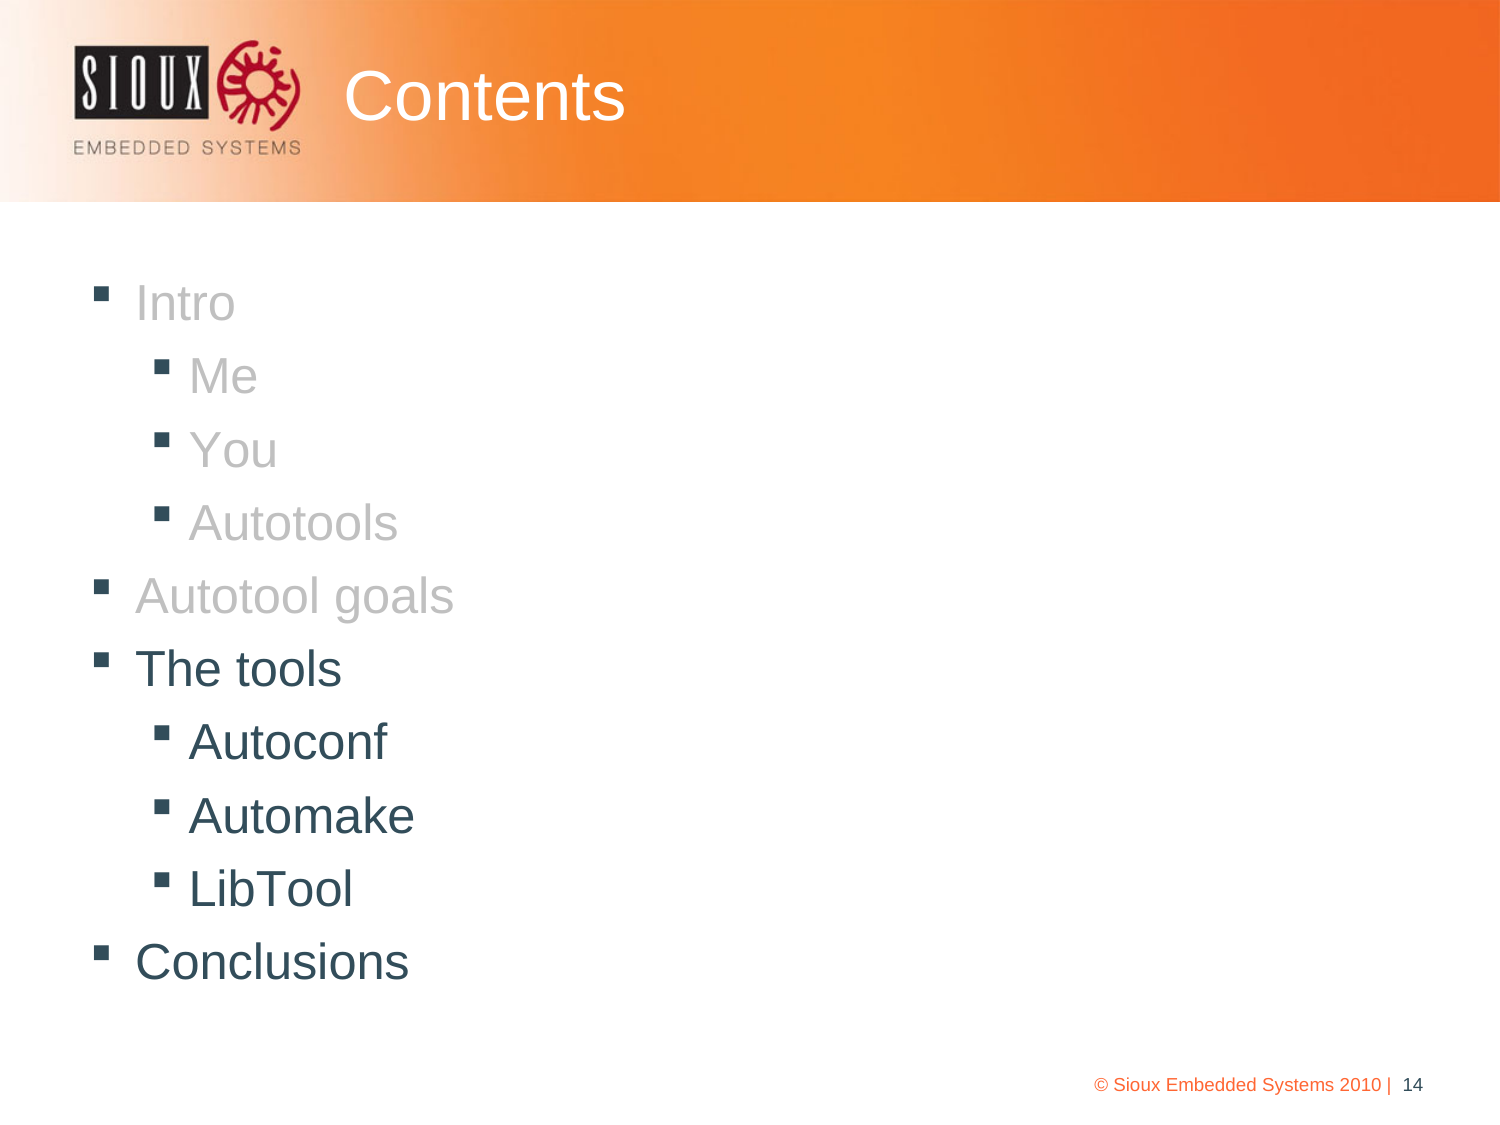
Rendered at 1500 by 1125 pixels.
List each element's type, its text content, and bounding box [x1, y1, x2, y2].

picture [0, 0, 1500, 202]
list Intro Me You Autotools Autotool goals The tools Autoconf Automake LibTool Conclusions [75, 262, 1426, 1005]
title Contents [329, 37, 1424, 163]
